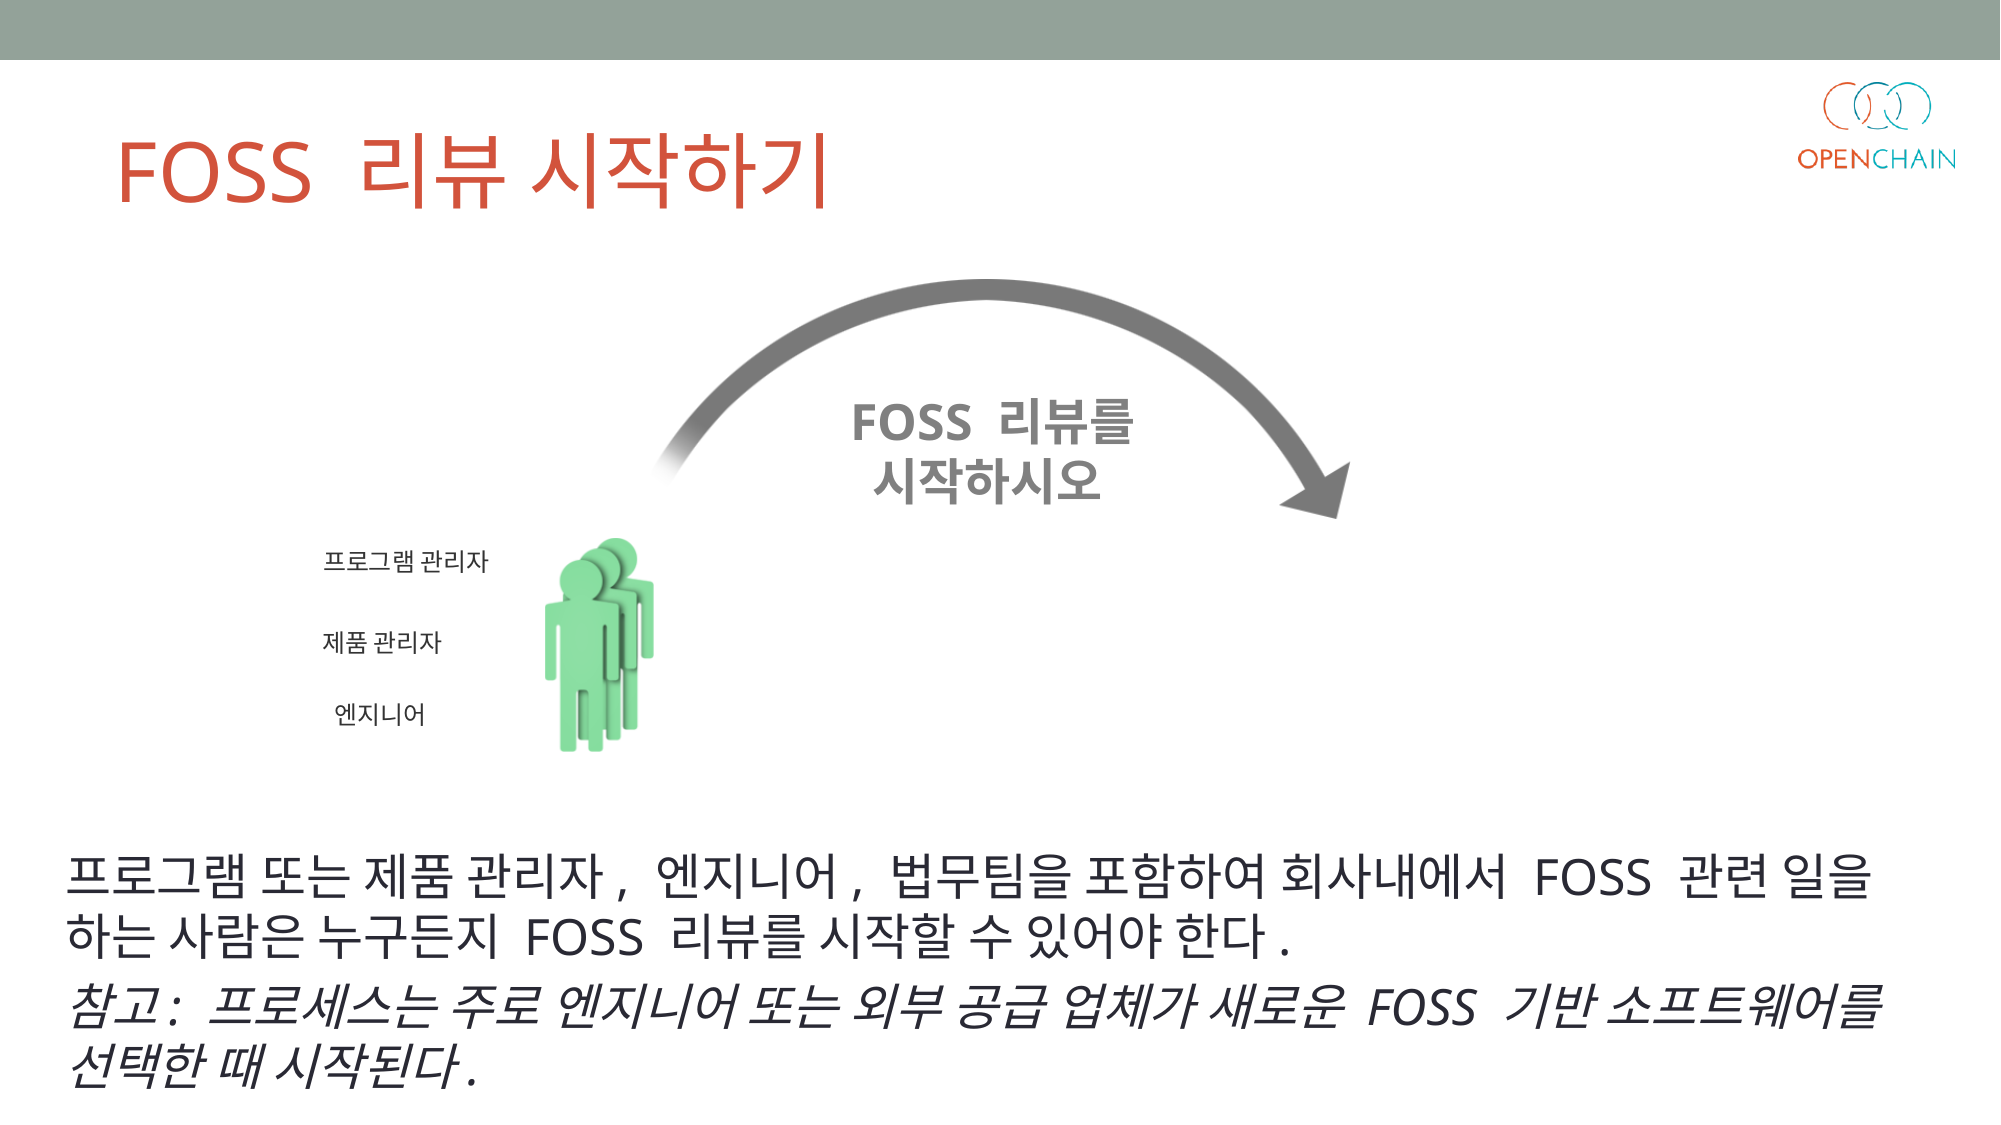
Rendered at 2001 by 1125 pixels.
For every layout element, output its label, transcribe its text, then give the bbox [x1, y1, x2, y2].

text_box 제품 관리자 [307, 619, 532, 666]
picture [649, 279, 1351, 519]
picture [545, 538, 654, 752]
text_box FOSS 리뷰를 시작하시오 [778, 382, 1208, 519]
text_box 프로그램 또는 제품 관리자, 엔지니어, 법무팀을 포함하여 회사내에서 FOSS 관련 일을 하는 사람은 누구든지 FOSS 리뷰를 시작할 수 있어야 한다. 참고: 프로세스는 주로 엔지니어 또는 외부 공급 업체가 새로운 FOSS 기반 소프트웨어를 선택한 때 시작된다. [50, 838, 1901, 1125]
text_box 프로그램 관리자 [308, 538, 542, 585]
title FOSS 리뷰 시작하기 [99, 87, 1900, 251]
text_box 엔지니어 [308, 692, 532, 738]
